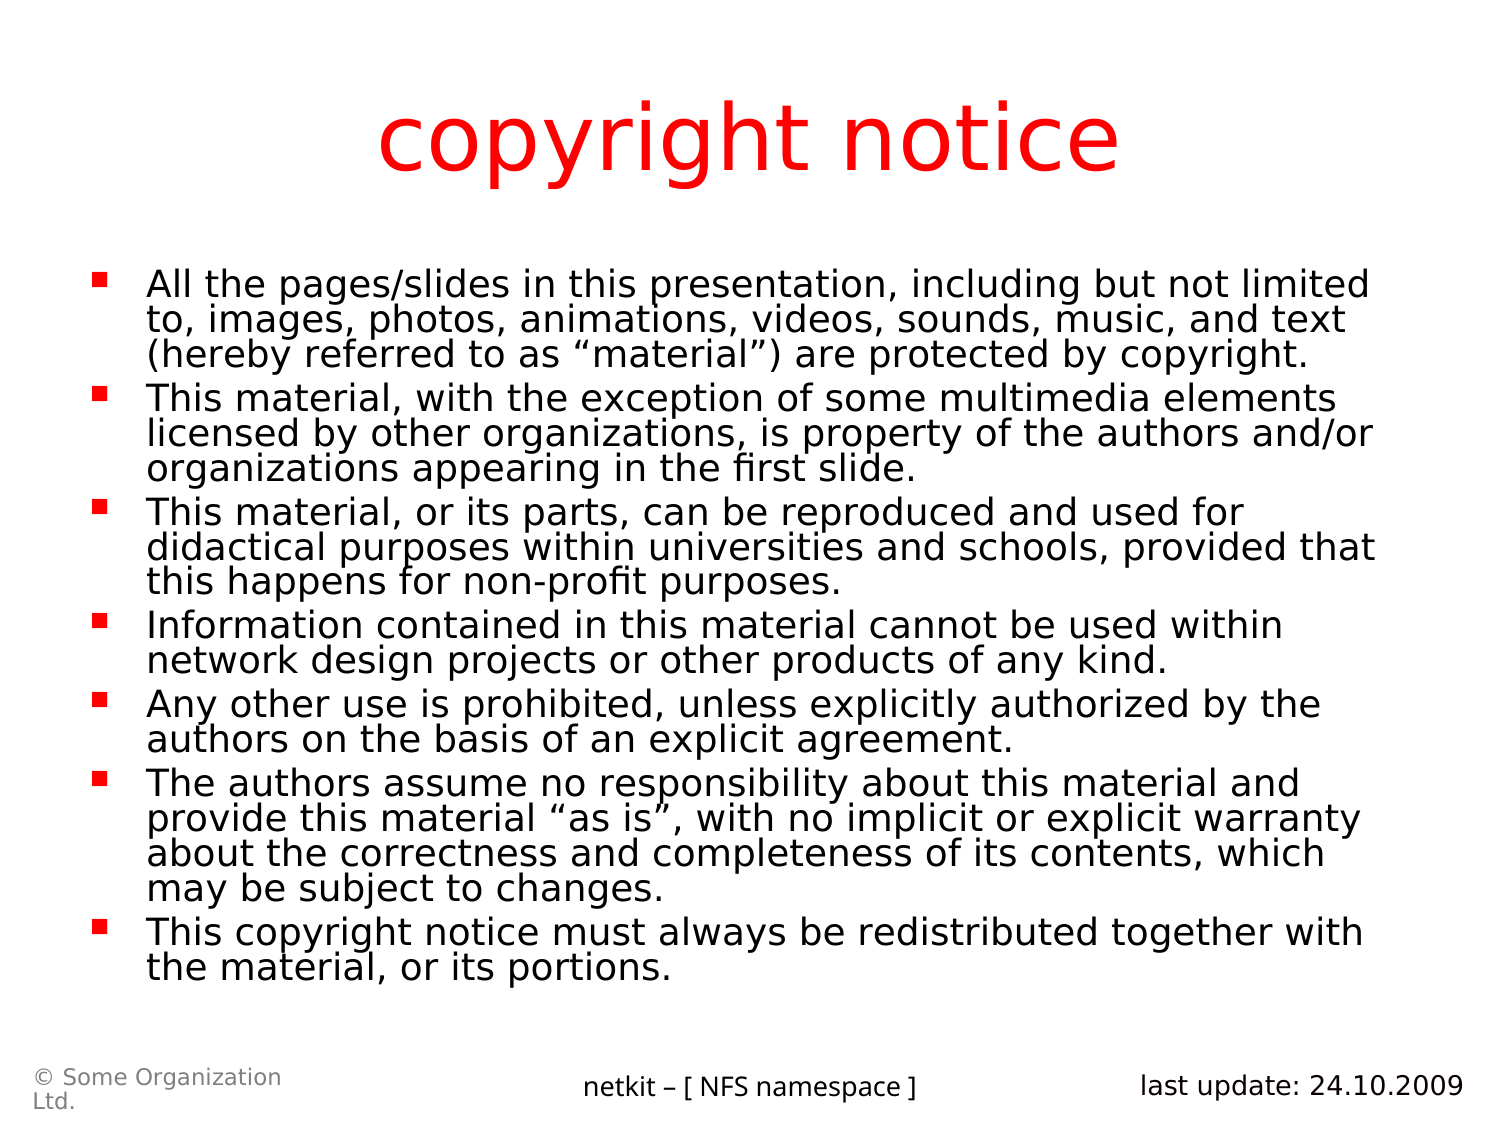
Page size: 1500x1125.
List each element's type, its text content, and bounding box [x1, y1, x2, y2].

title copyright notice [75, 13, 1426, 262]
list All the pages/slides in this presentation, including but not limited to, images, photos, animations, videos, sounds, music, and text (hereby referred to as “material”) are protected by copyright. This material, with the exception of some multimedia elements licensed by other organizations, is property of the authors and/or organizations appearing in the first slide. This material, or its parts, can be reproduced and used for didactical purposes within universities and schools, provided that this happens for non-profit purposes. Information contained in this material cannot be used within network design projects or other products of any kind. Any other use is prohibited, unless explicitly authorized by the authors on the basis of an explicit agreement. The authors assume no responsibility about this material and provide this material “as is”, with no implicit or explicit warranty about the correctness and completeness of its contents, which may be subject to changes. This copyright notice must always be redistributed together with the material, or its portions. [75, 262, 1426, 1021]
